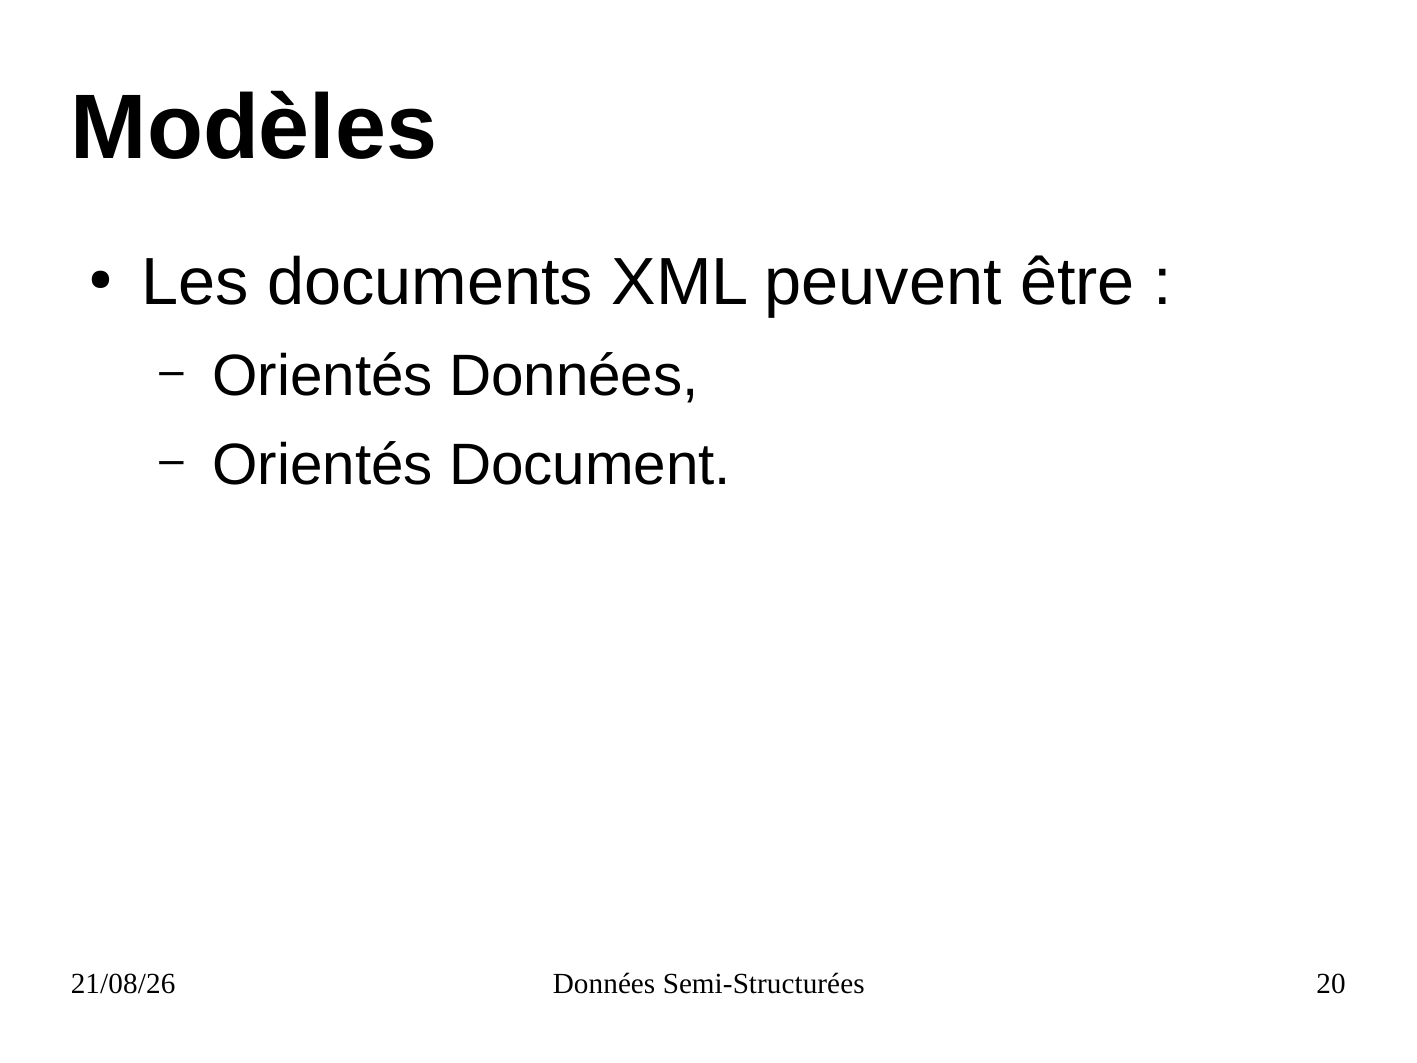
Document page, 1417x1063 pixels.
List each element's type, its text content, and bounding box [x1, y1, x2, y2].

list Les documents XML peuvent être : Orientés Données, Orientés Document. [70, 244, 1346, 925]
title Modèles [70, 42, 1346, 212]
